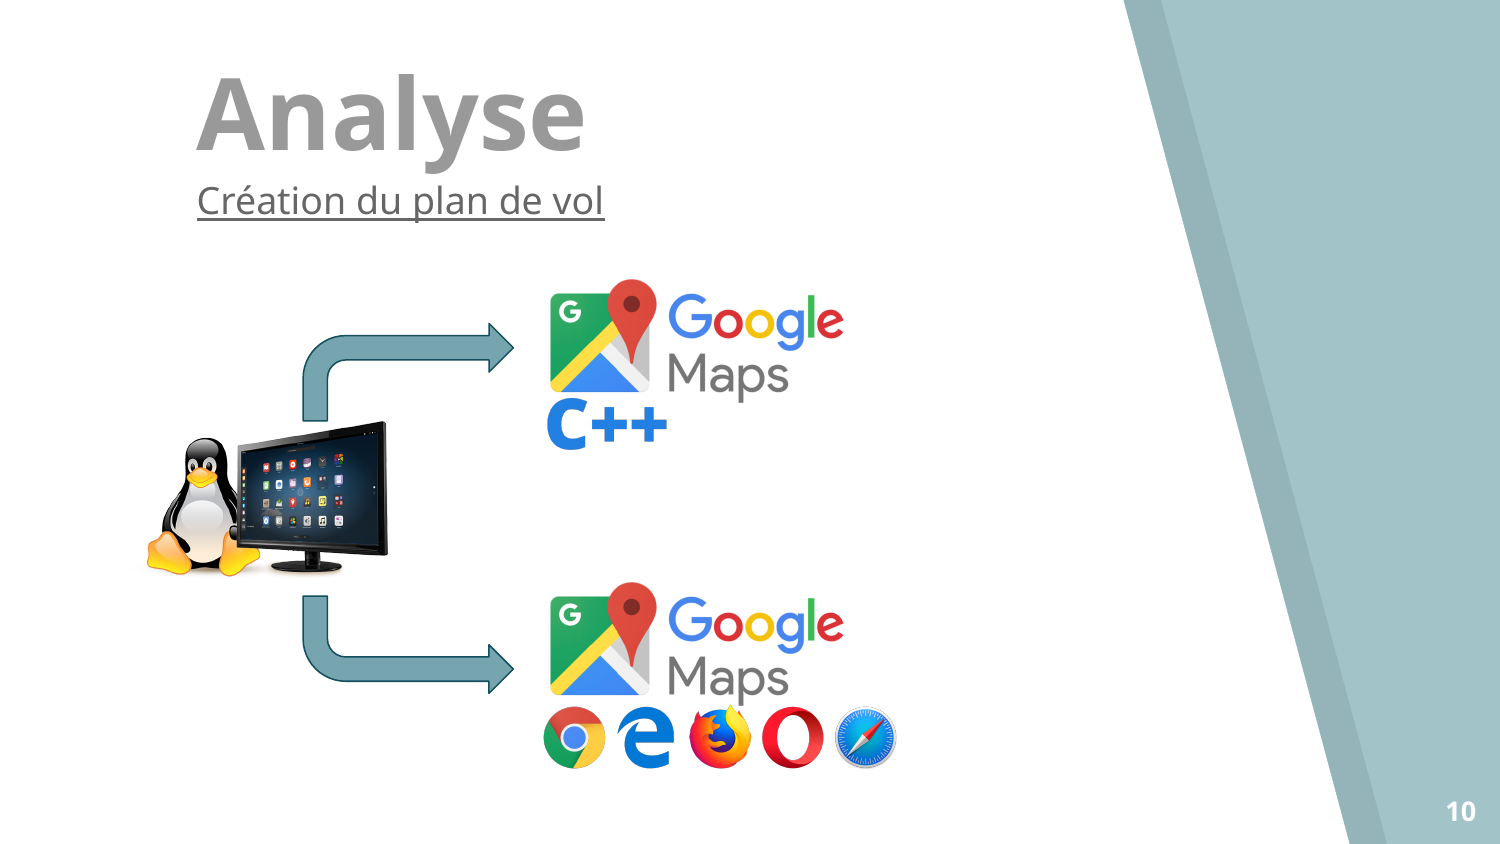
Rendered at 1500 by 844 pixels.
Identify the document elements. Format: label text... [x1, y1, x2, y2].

picture [525, 262, 856, 479]
text_box [303, 596, 514, 694]
text_box Création du plan de vol [181, 162, 723, 245]
picture [126, 420, 407, 580]
picture [538, 565, 902, 774]
text_box [303, 323, 514, 421]
title Analyse [181, 27, 676, 162]
